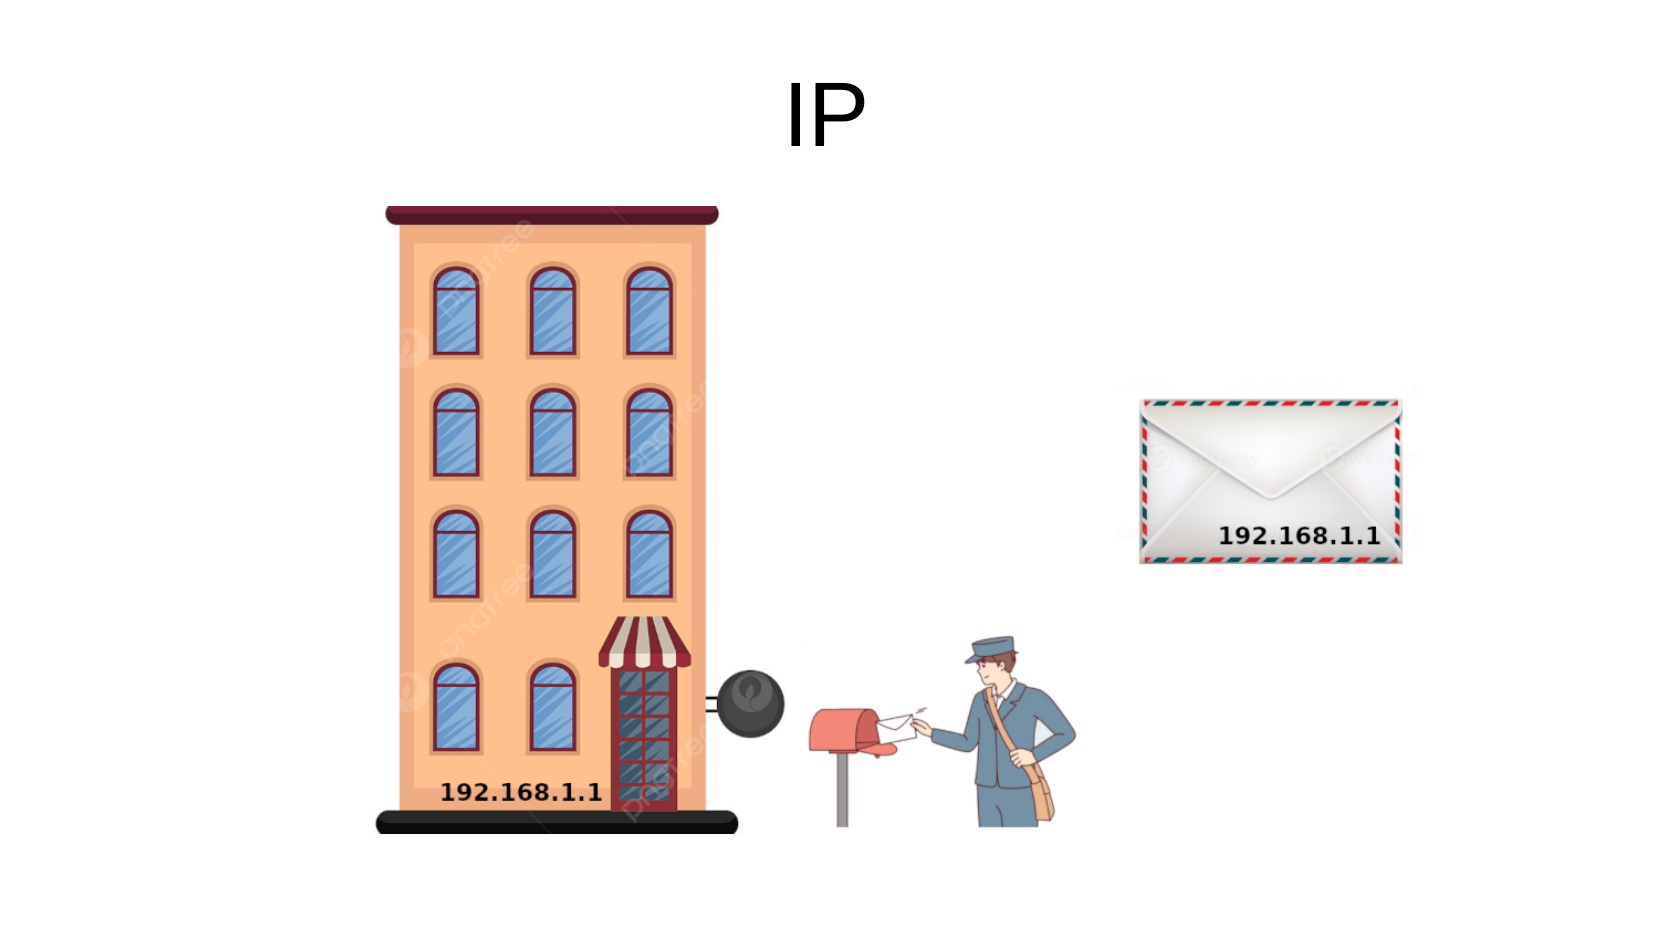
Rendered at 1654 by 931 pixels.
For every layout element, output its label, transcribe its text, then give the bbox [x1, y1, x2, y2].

picture [309, 206, 1418, 834]
title IP [82, 37, 1571, 193]
